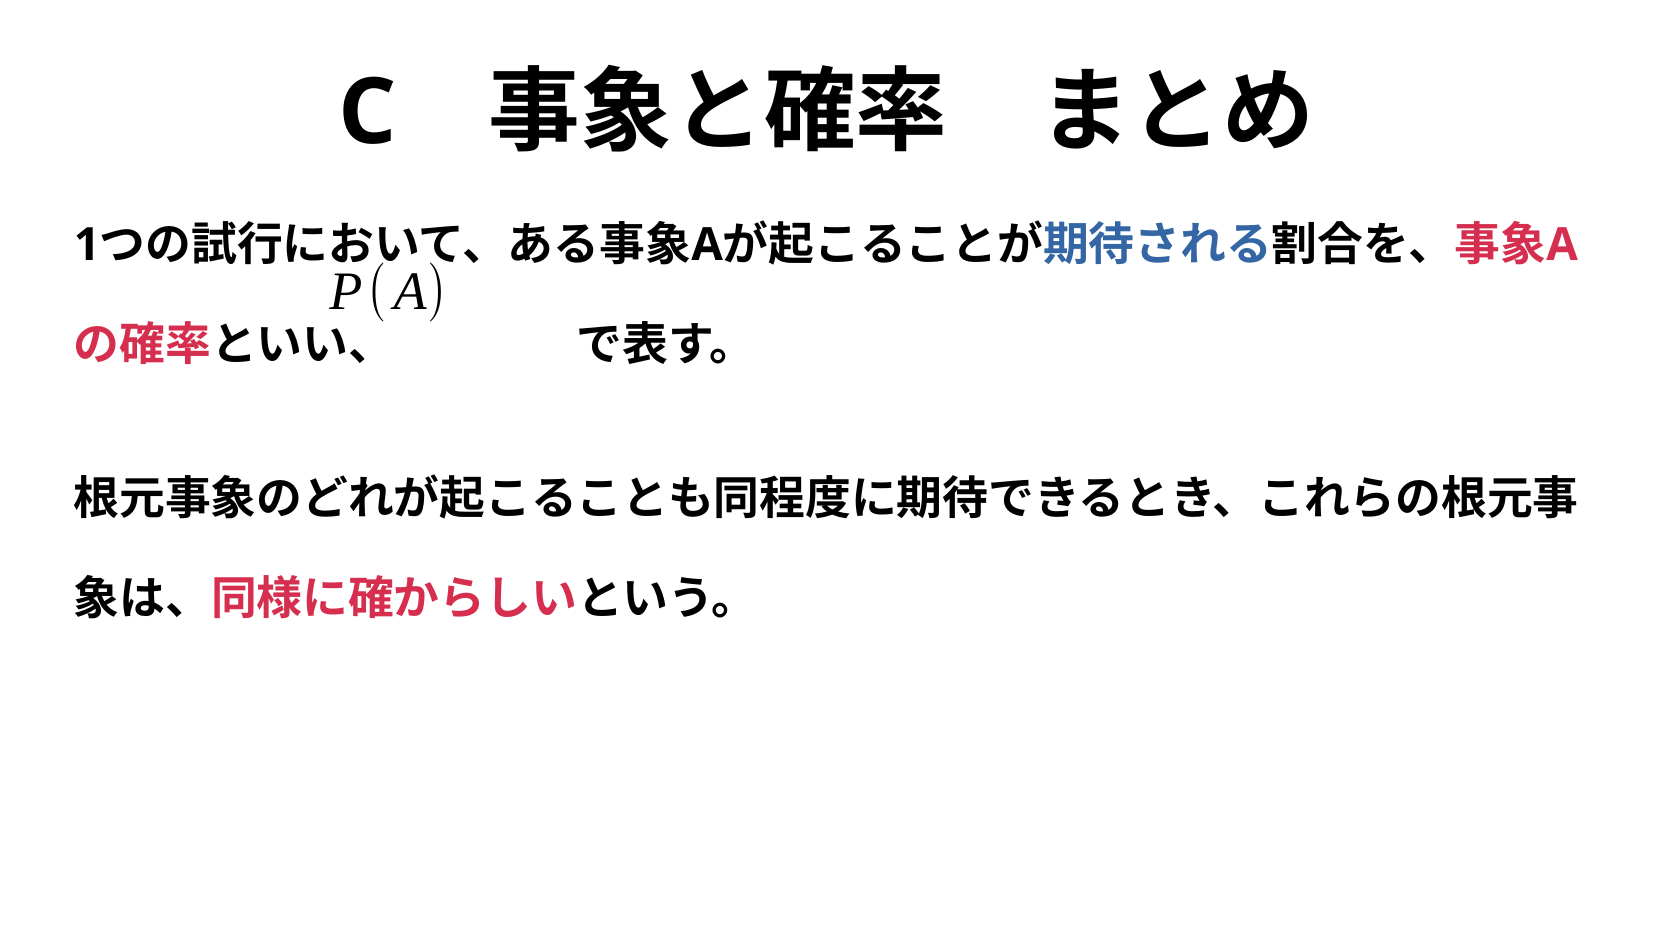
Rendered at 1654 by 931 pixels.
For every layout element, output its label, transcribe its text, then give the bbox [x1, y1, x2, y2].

text_box 1つの試行において、ある事象Aが起こることが期待される割合を、事象Aの確率といい、 で表す。 根元事象のどれが起こることも同程度に期待できるとき、これらの根元事象は、同様に確からしいという。 [59, 167, 1625, 556]
title C 事象と確率 まとめ [29, 29, 1625, 178]
